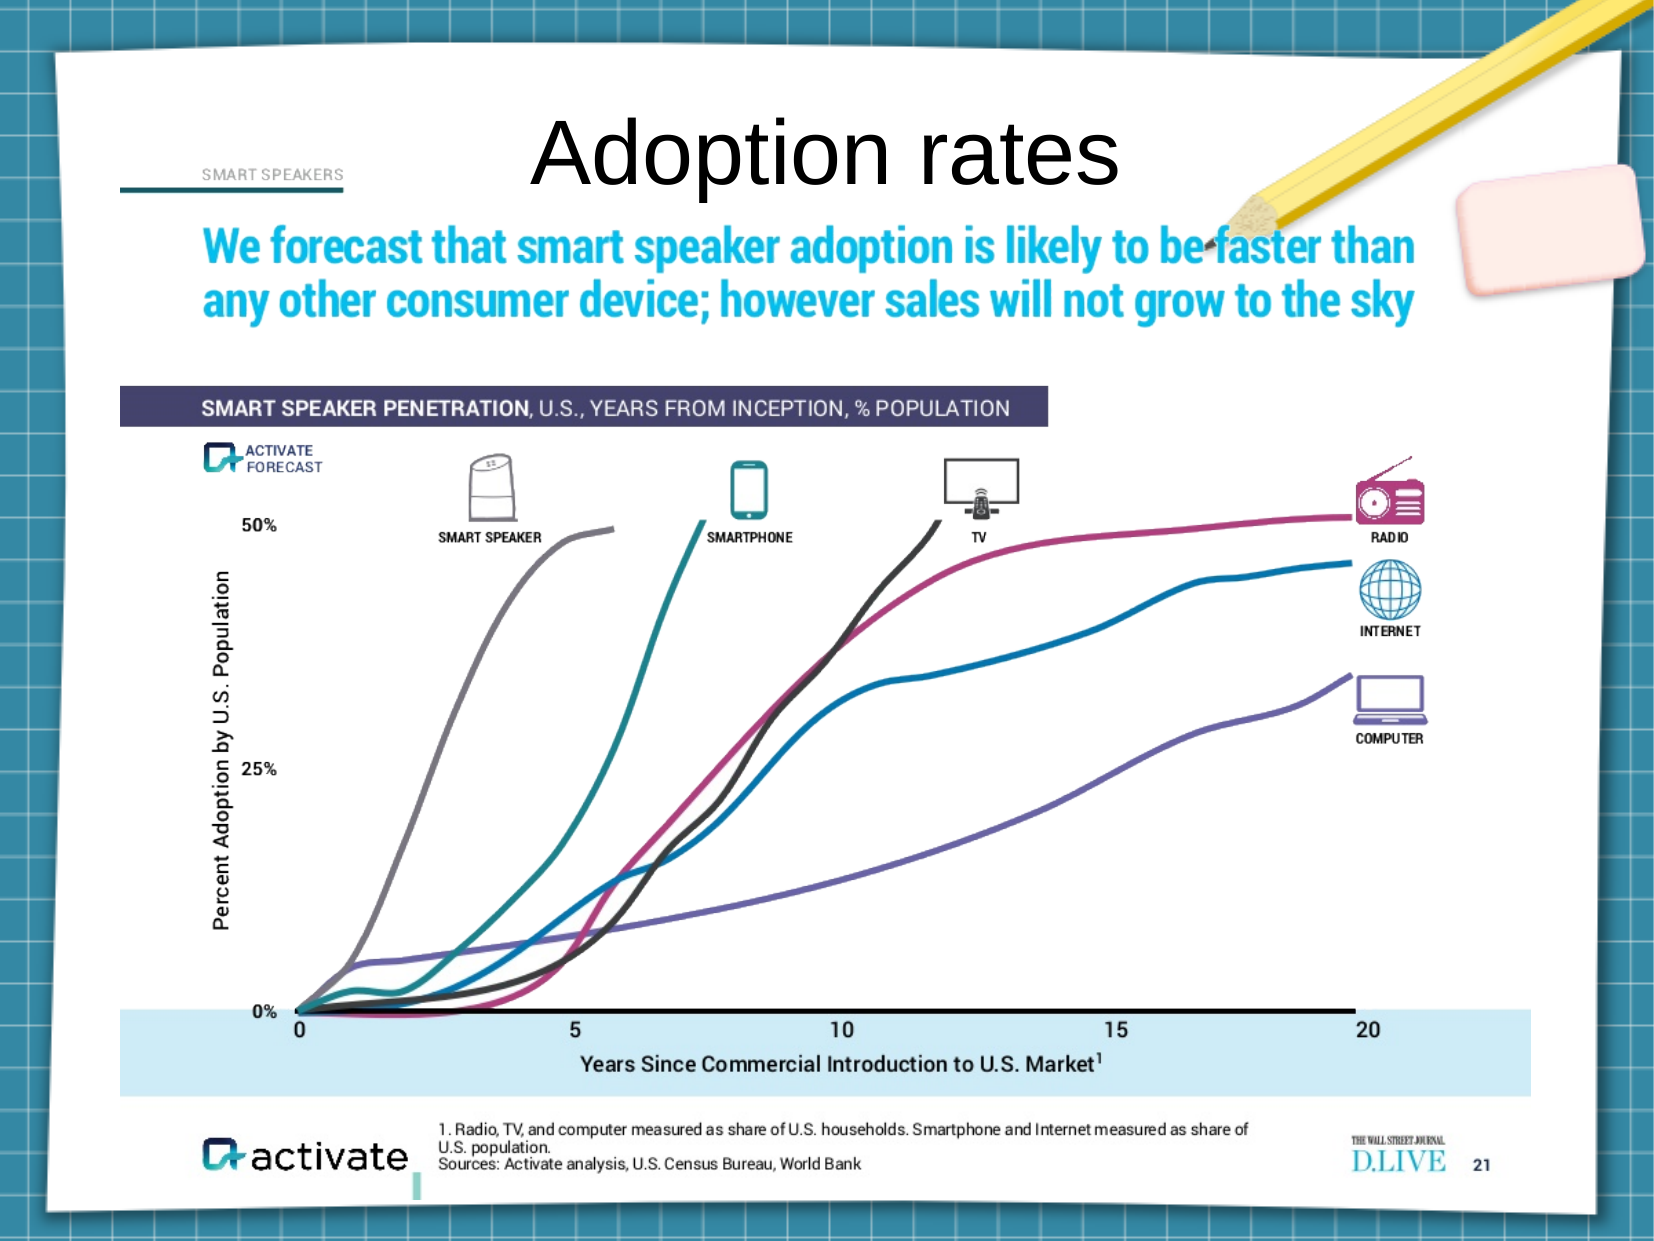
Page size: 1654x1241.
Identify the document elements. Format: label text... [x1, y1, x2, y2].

picture [0, 0, 1654, 1241]
title Adoption rates [82, 49, 1571, 257]
